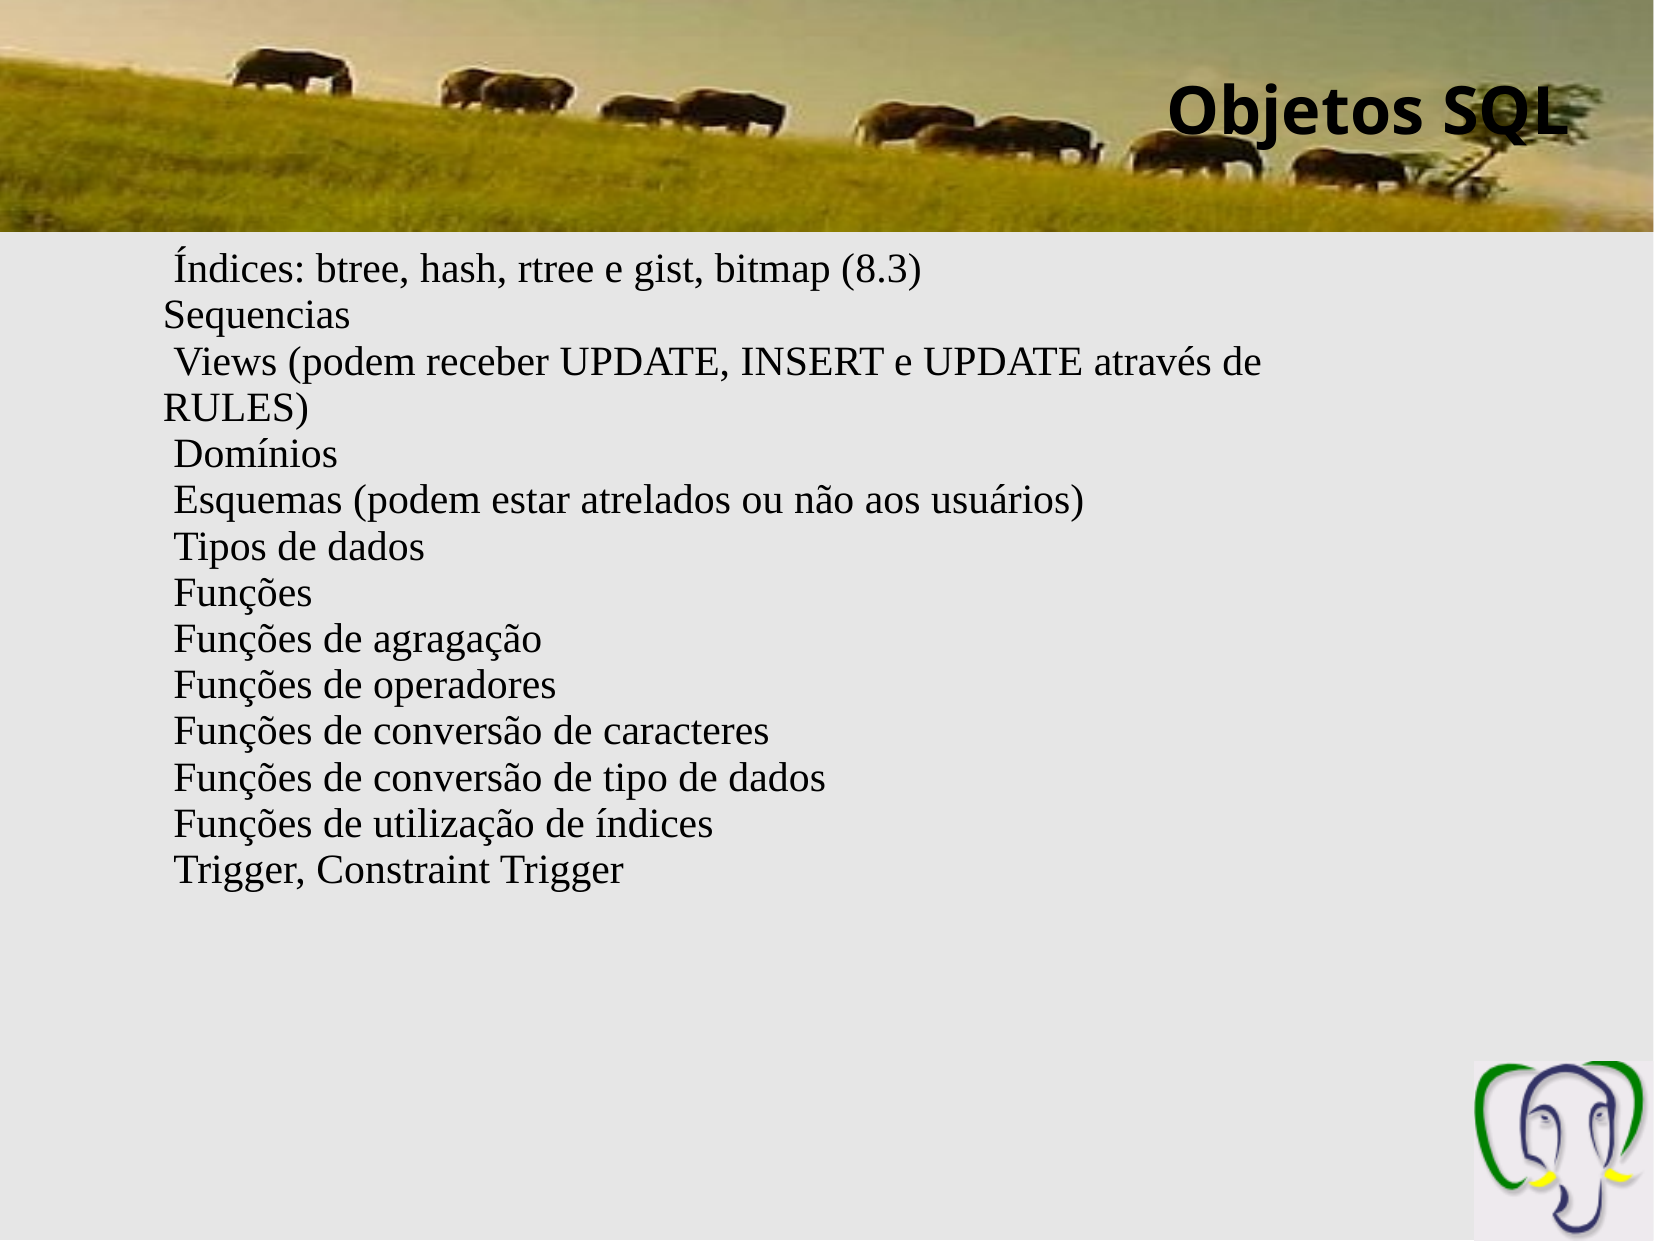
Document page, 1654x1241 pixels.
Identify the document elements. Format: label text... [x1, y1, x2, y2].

text_box Índices: btree, hash, rtree e gist, bitmap (8.3) Sequencias Views (podem receber UPDATE, INSERT e UPDATE através de RULES) Domínios Esquemas (podem estar atrelados ou não aos usuários) Tipos de dados Funções Funções de agragação Funções de operadores Funções de conversão de caracteres Funções de conversão de tipo de dados Funções de utilização de índices Trigger, Constraint Trigger [148, 237, 1389, 1146]
picture [1474, 1061, 1654, 1241]
text_box Objetos SQL [523, 55, 1585, 167]
picture [0, 0, 1654, 232]
